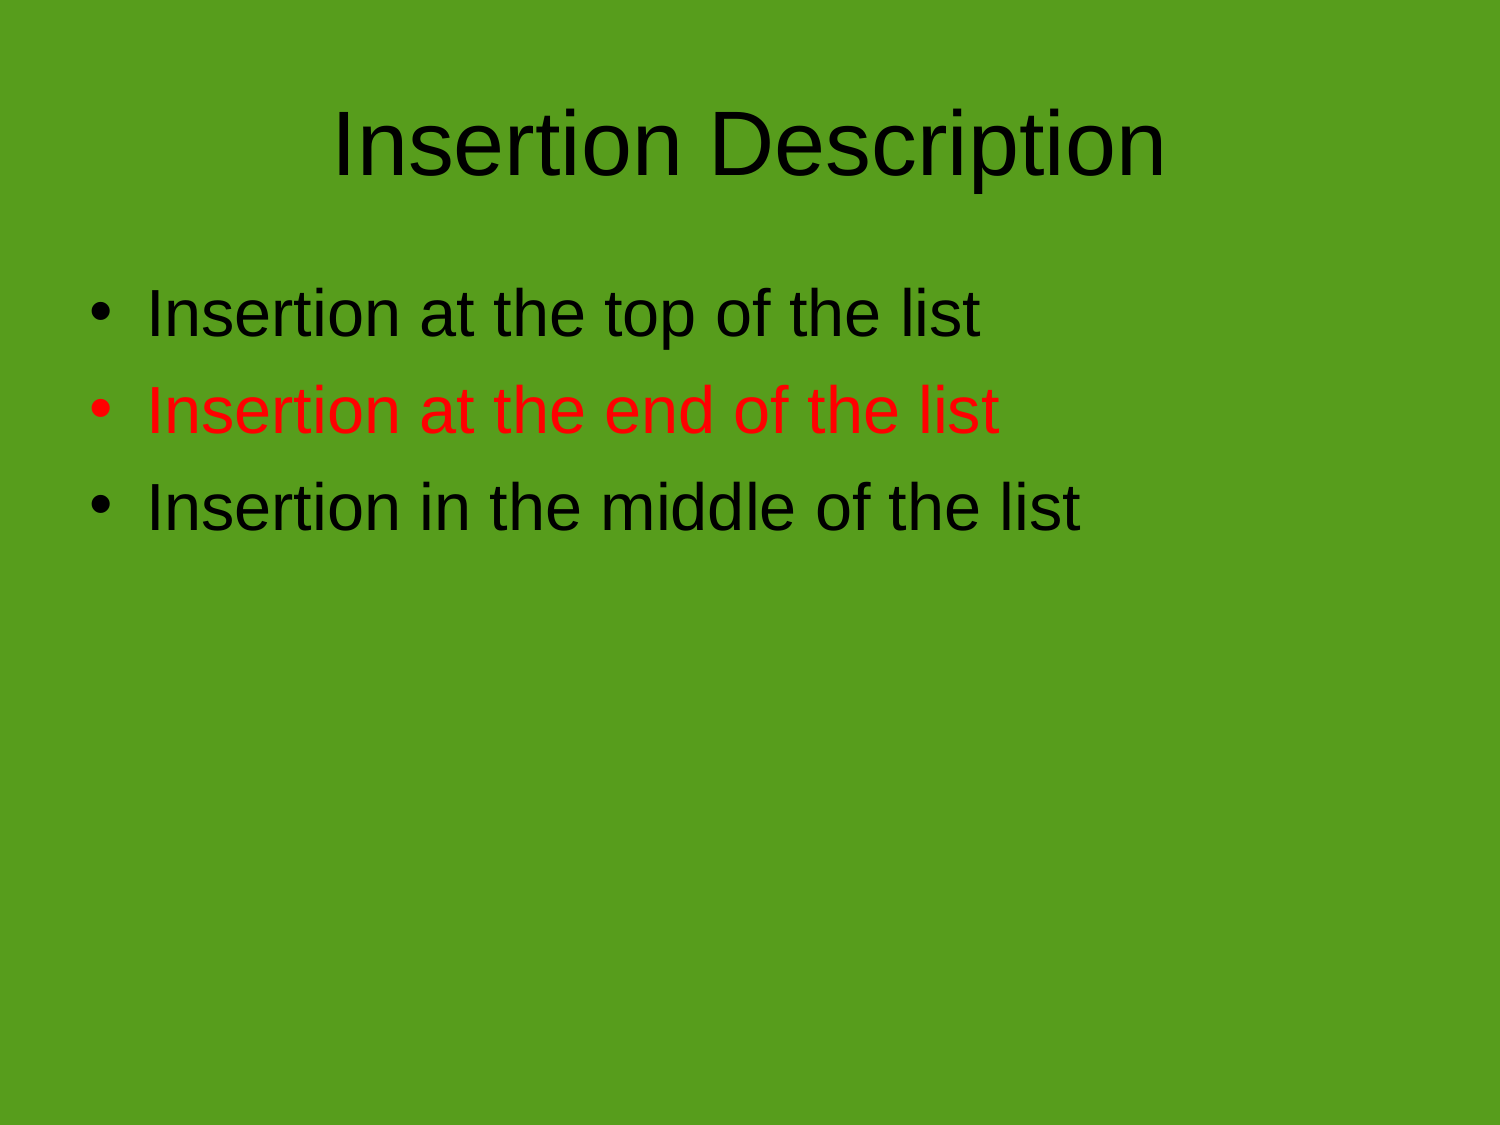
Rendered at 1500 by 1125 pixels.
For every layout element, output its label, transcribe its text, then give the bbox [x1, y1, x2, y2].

list Insertion at the top of the list Insertion at the end of the list Insertion in the middle of the list [75, 262, 1426, 1005]
title Insertion Description [75, 45, 1426, 233]
